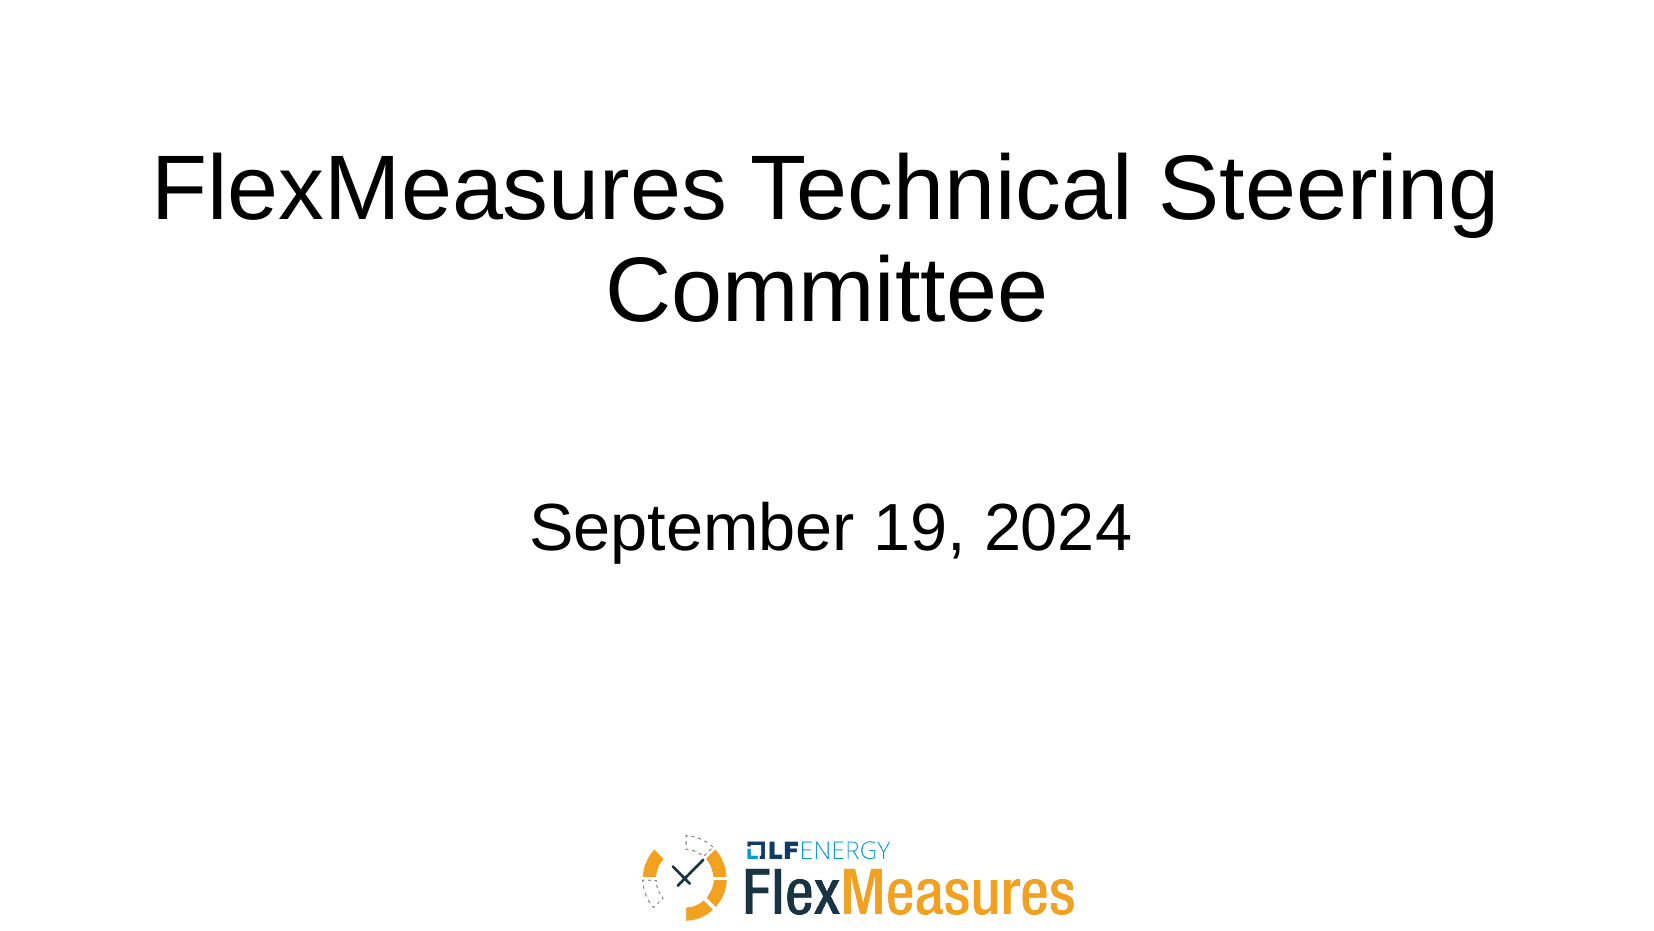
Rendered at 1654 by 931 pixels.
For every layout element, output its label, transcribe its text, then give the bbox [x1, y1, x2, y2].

title FlexMeasures Technical Steering Committee [82, 136, 1571, 342]
subtitle September 19, 2024 [86, 257, 1575, 798]
picture [642, 835, 1074, 921]
